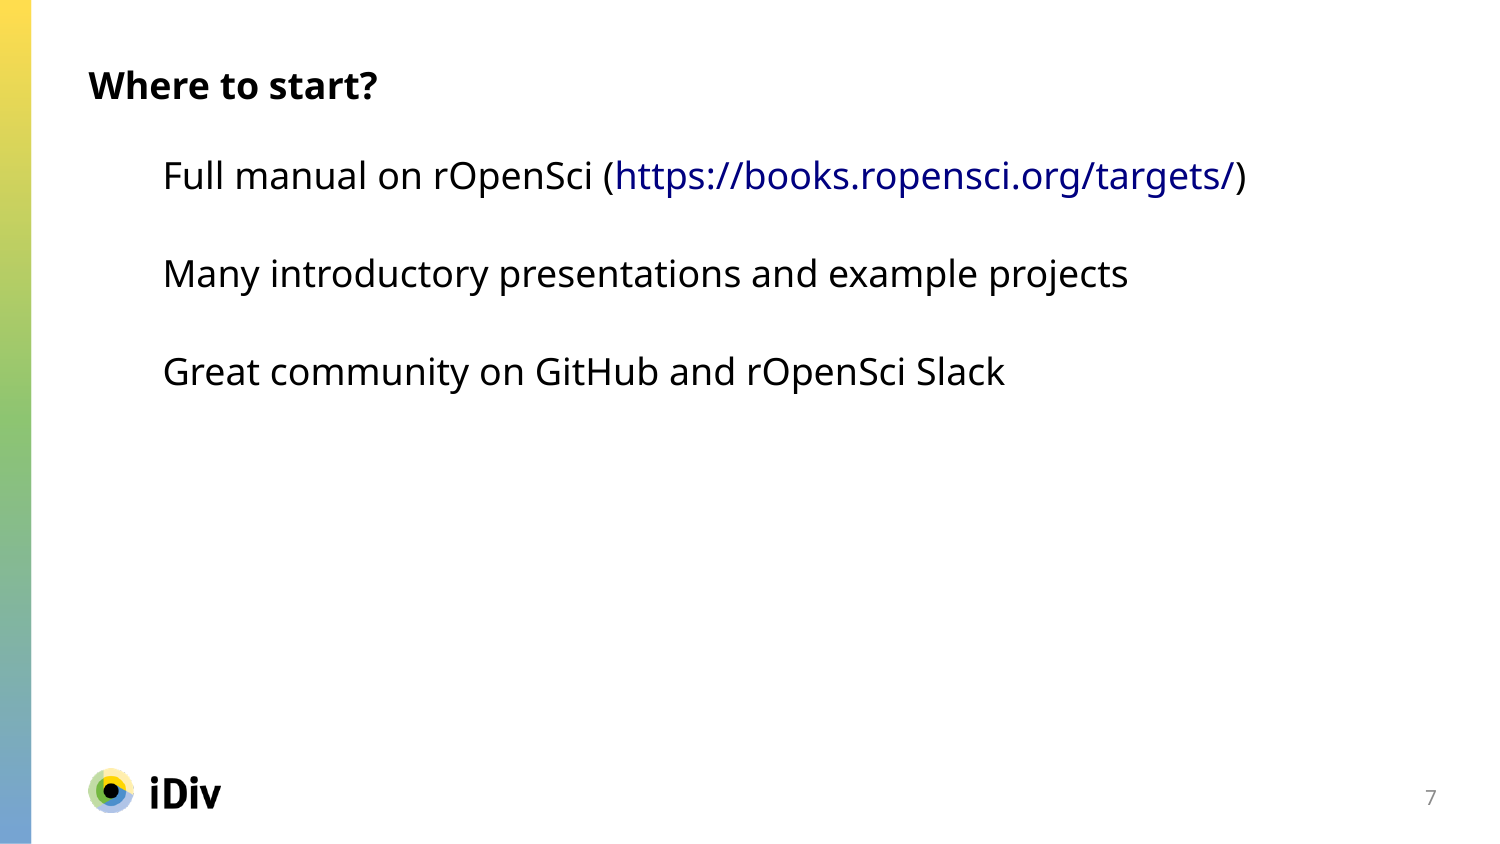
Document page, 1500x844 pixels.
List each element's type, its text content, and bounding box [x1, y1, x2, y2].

list Where to start? [88, 61, 1437, 157]
text_box Full manual on rOpenSci (https://books.ropensci.org/targets/) Many introductory presentations and example projects Great community on GitHub and rOpenSci Slack [147, 141, 1464, 396]
slide_number <number> [1240, 767, 1437, 813]
picture [0, 0, 1500, 844]
